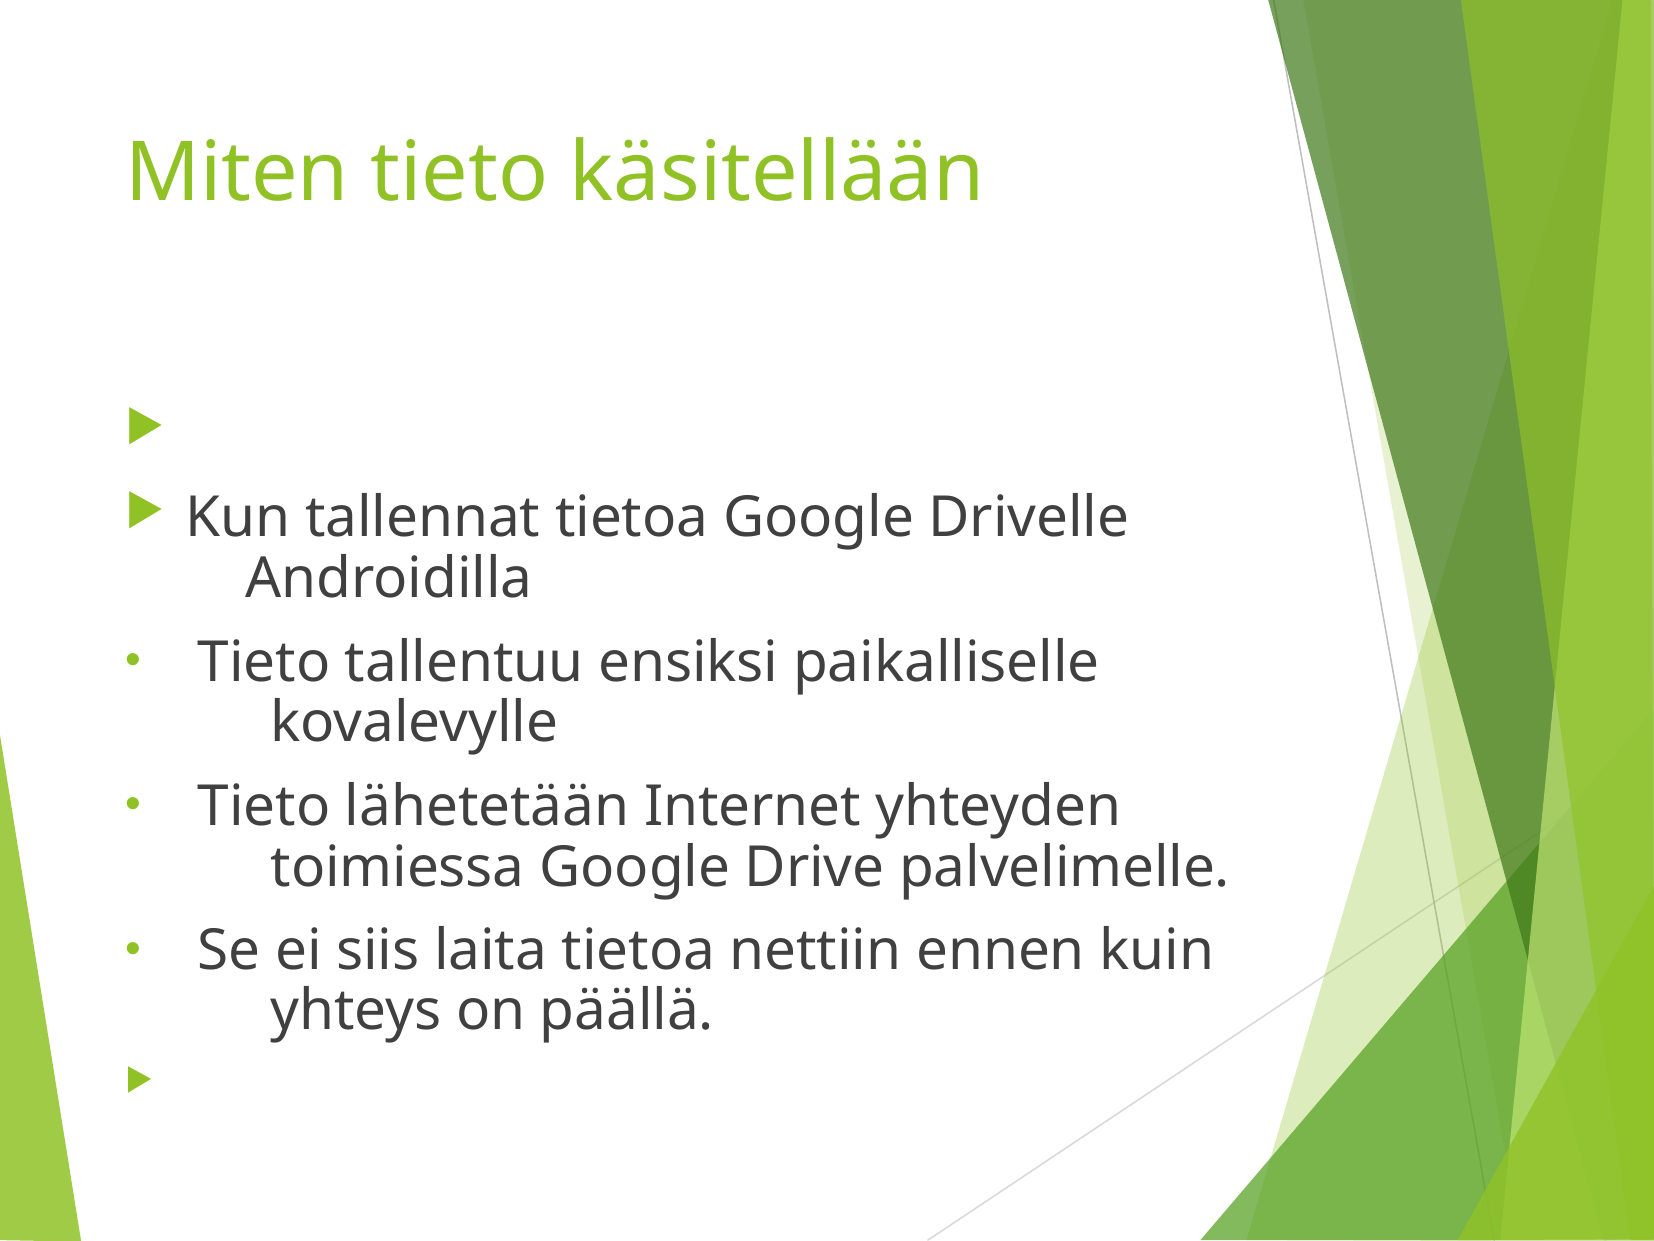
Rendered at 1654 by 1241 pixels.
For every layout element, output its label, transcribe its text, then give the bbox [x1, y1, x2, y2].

list Kun tallennat tietoa Google Drivelle Androidilla Tieto tallentuu ensiksi paikalliselle kovalevylle Tieto lähetetään Internet yhteyden toimiessa Google Drive palvelimelle. Se ei siis laita tietoa nettiin ennen kuin yhteys on päällä. [110, 390, 1259, 1093]
title Miten tieto käsitellään [110, 110, 1259, 350]
